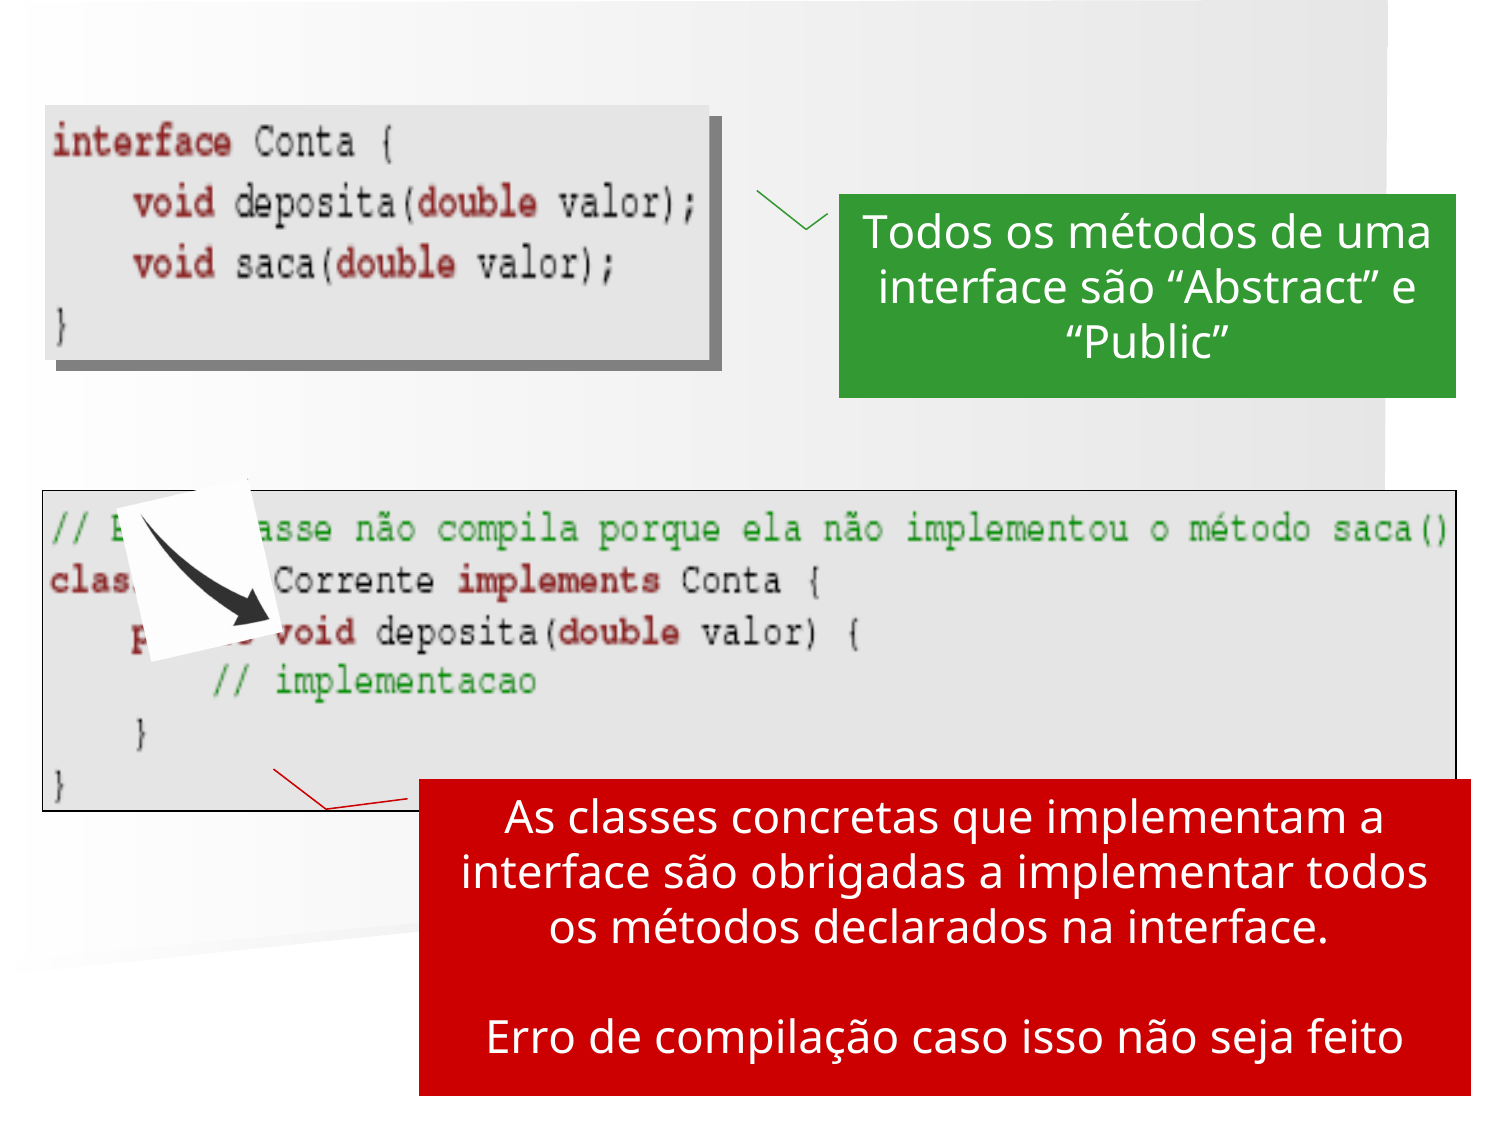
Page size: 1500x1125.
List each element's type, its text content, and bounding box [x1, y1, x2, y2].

text_box Todos os métodos de uma interface são “Abstract” e “Public” [840, 195, 1455, 398]
text_box As classes concretas que implementam a interface são obrigadas a implementar todos os métodos declarados na interface. Erro de compilação caso isso não seja feito [420, 780, 1470, 1095]
picture [43, 478, 1456, 811]
picture [45, 104, 710, 360]
title Interfaces [76, 42, 1427, 231]
